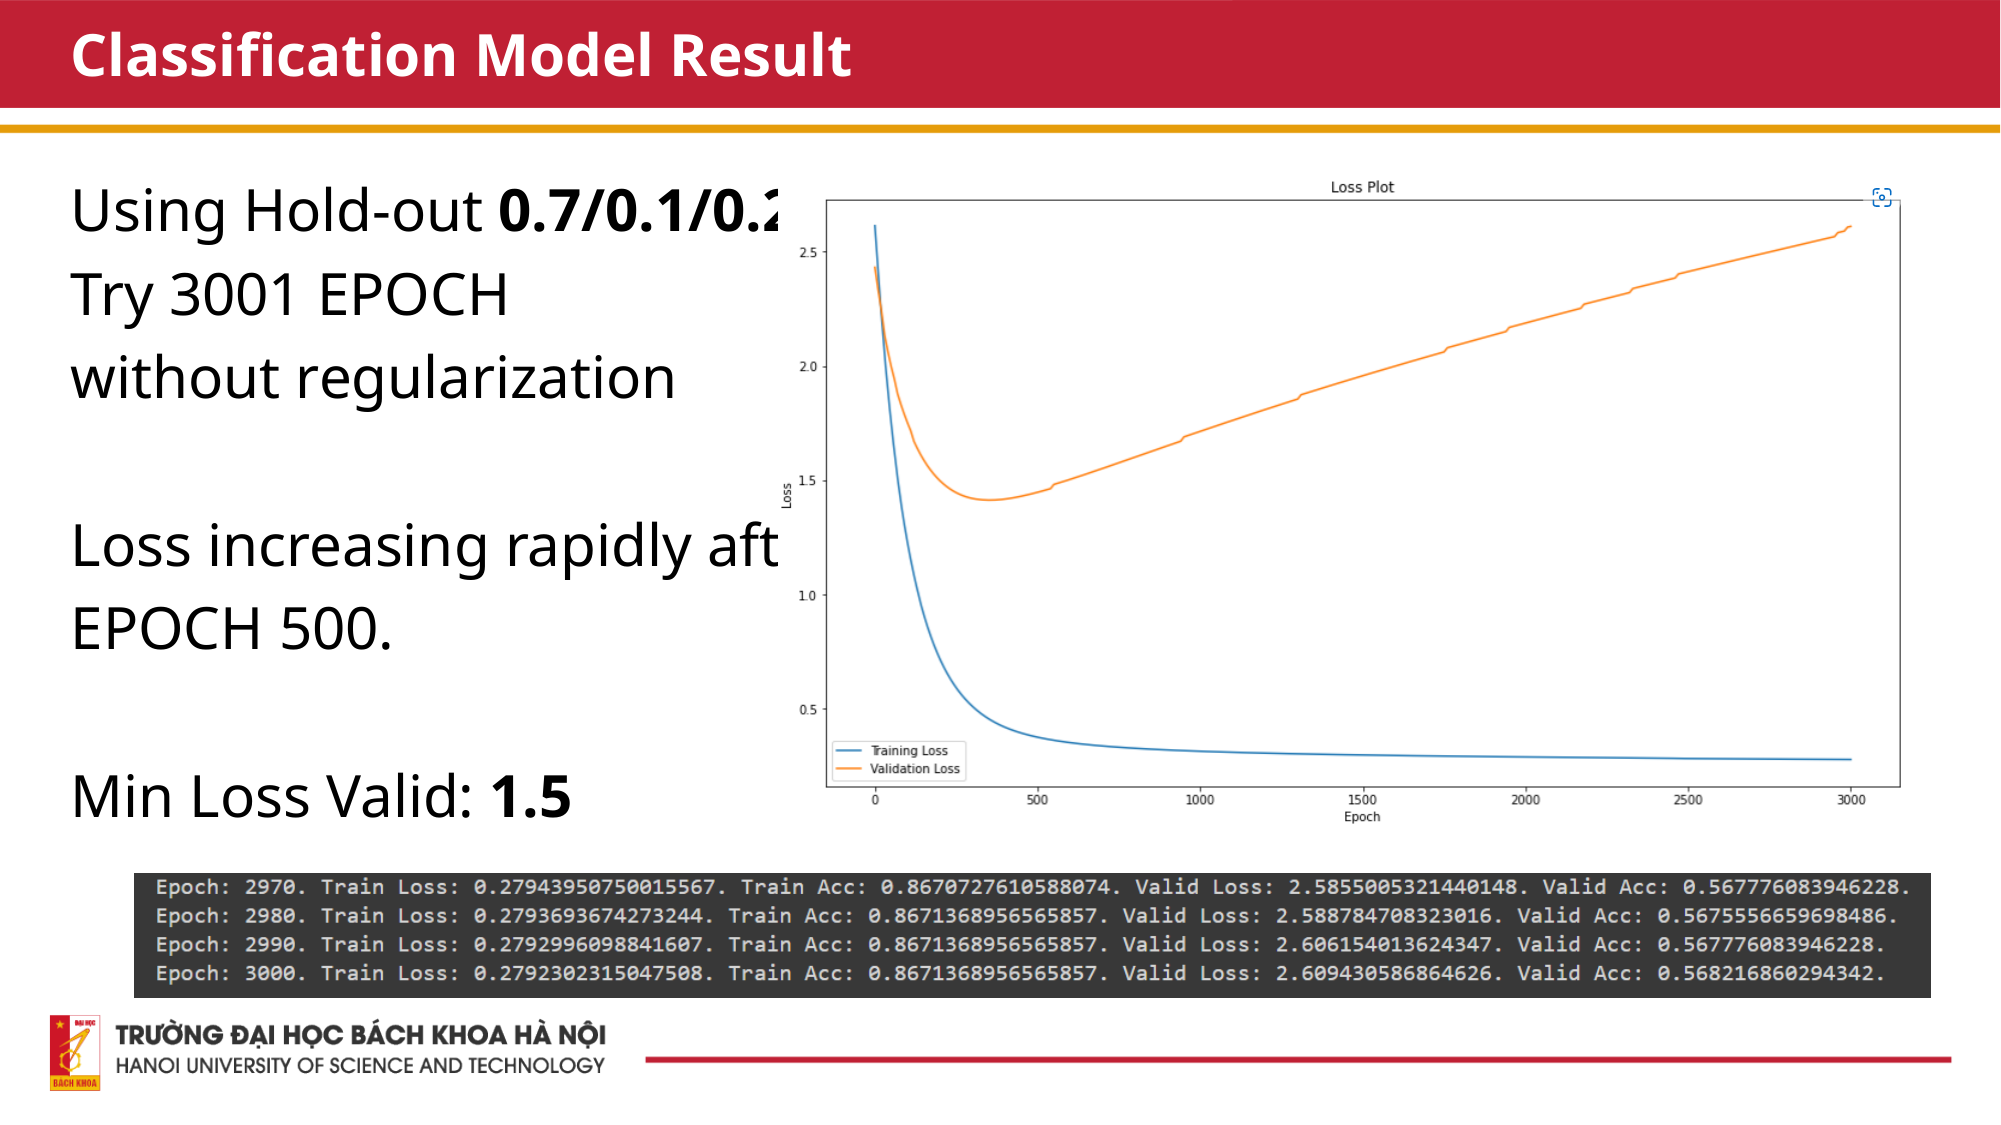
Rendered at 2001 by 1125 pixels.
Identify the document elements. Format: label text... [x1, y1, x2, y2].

list Using Hold-out 0.7/0.1/0.2 Try 3001 EPOCH without regularization Loss increasing rapidly after EPOCH 500. Min Loss Valid: 1.5 [55, 173, 1945, 979]
picture [778, 173, 1903, 829]
picture [134, 873, 1931, 999]
title Classification Model Result [55, 18, 1945, 91]
